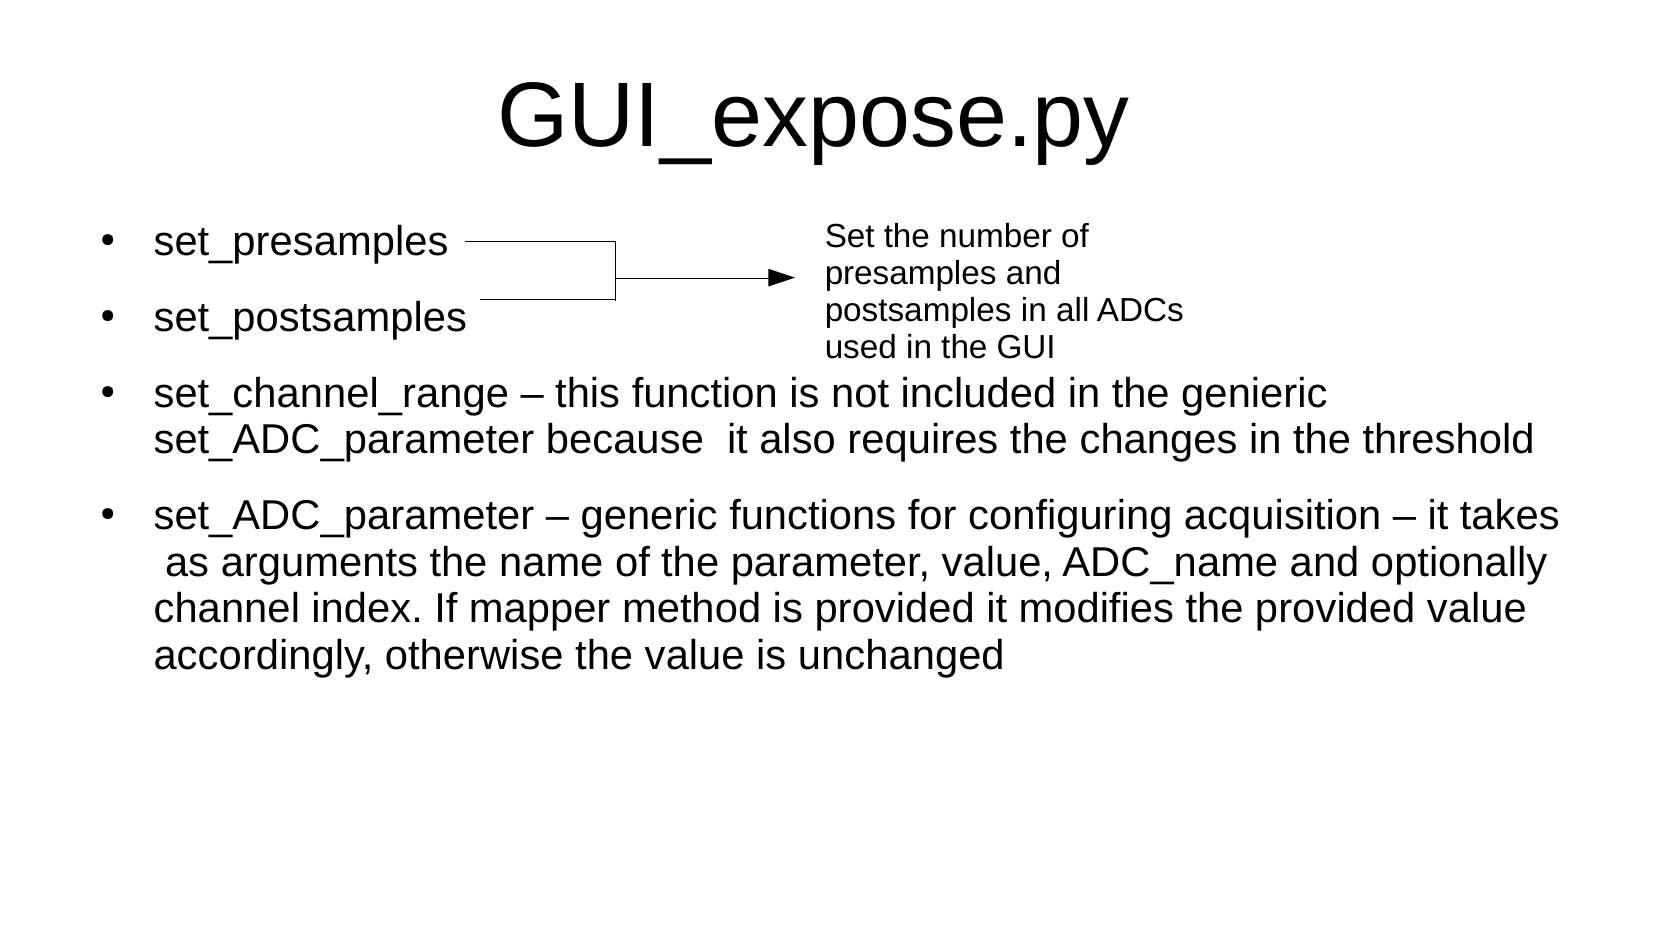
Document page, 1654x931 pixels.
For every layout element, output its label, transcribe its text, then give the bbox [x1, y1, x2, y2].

text_box Set the number of presamples and postsamples in all ADCs used in the GUI [810, 210, 1246, 373]
title GUI_expose.py [82, 37, 1571, 193]
list set_presamples set_postsamples set_channel_range – this function is not included in the genieric set_ADC_parameter because it also requires the changes in the threshold set_ADC_parameter – generic functions for configuring acquisition – it takes as arguments the name of the parameter, value, ADC_name and optionally channel index. If mapper method is provided it modifies the provided value accordingly, otherwise the value is unchanged [82, 217, 1571, 758]
